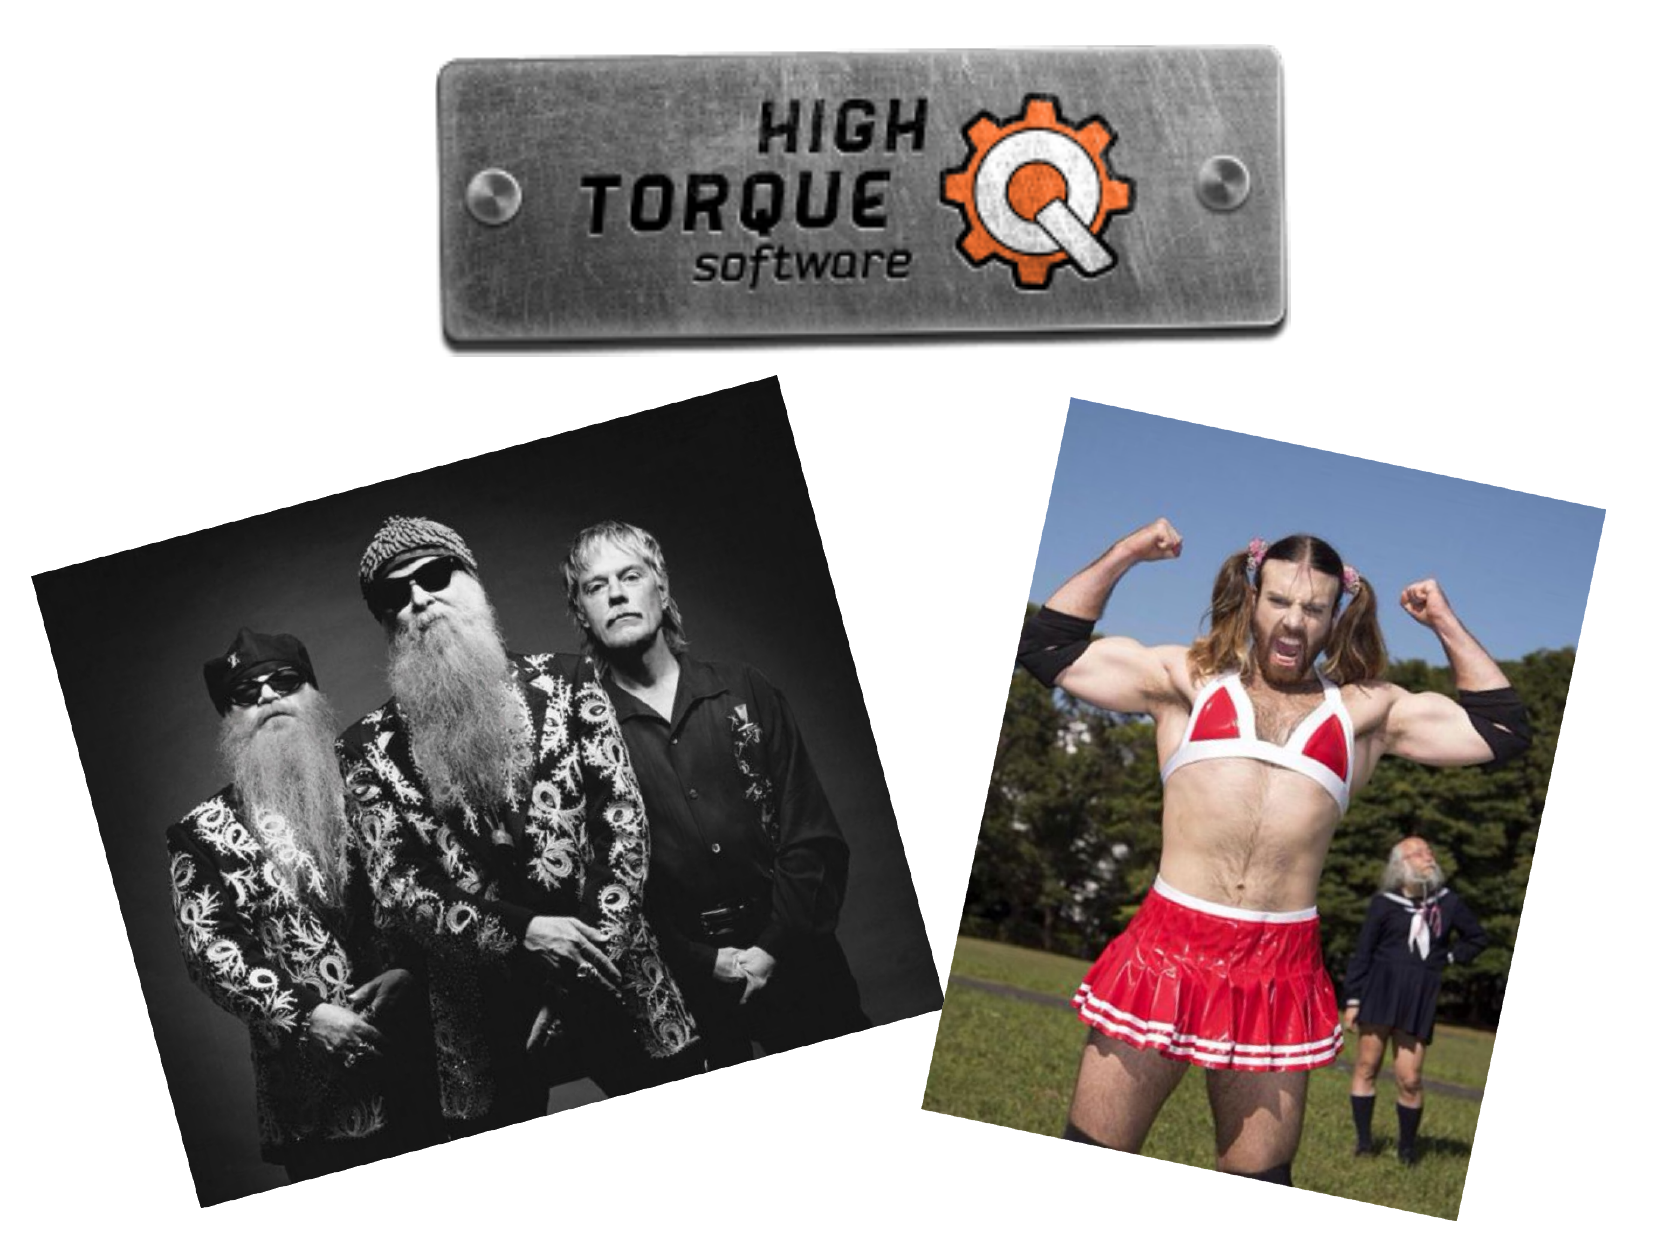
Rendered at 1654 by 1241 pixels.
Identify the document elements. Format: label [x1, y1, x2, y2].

picture [30, 375, 1606, 1221]
picture [435, 44, 1291, 357]
